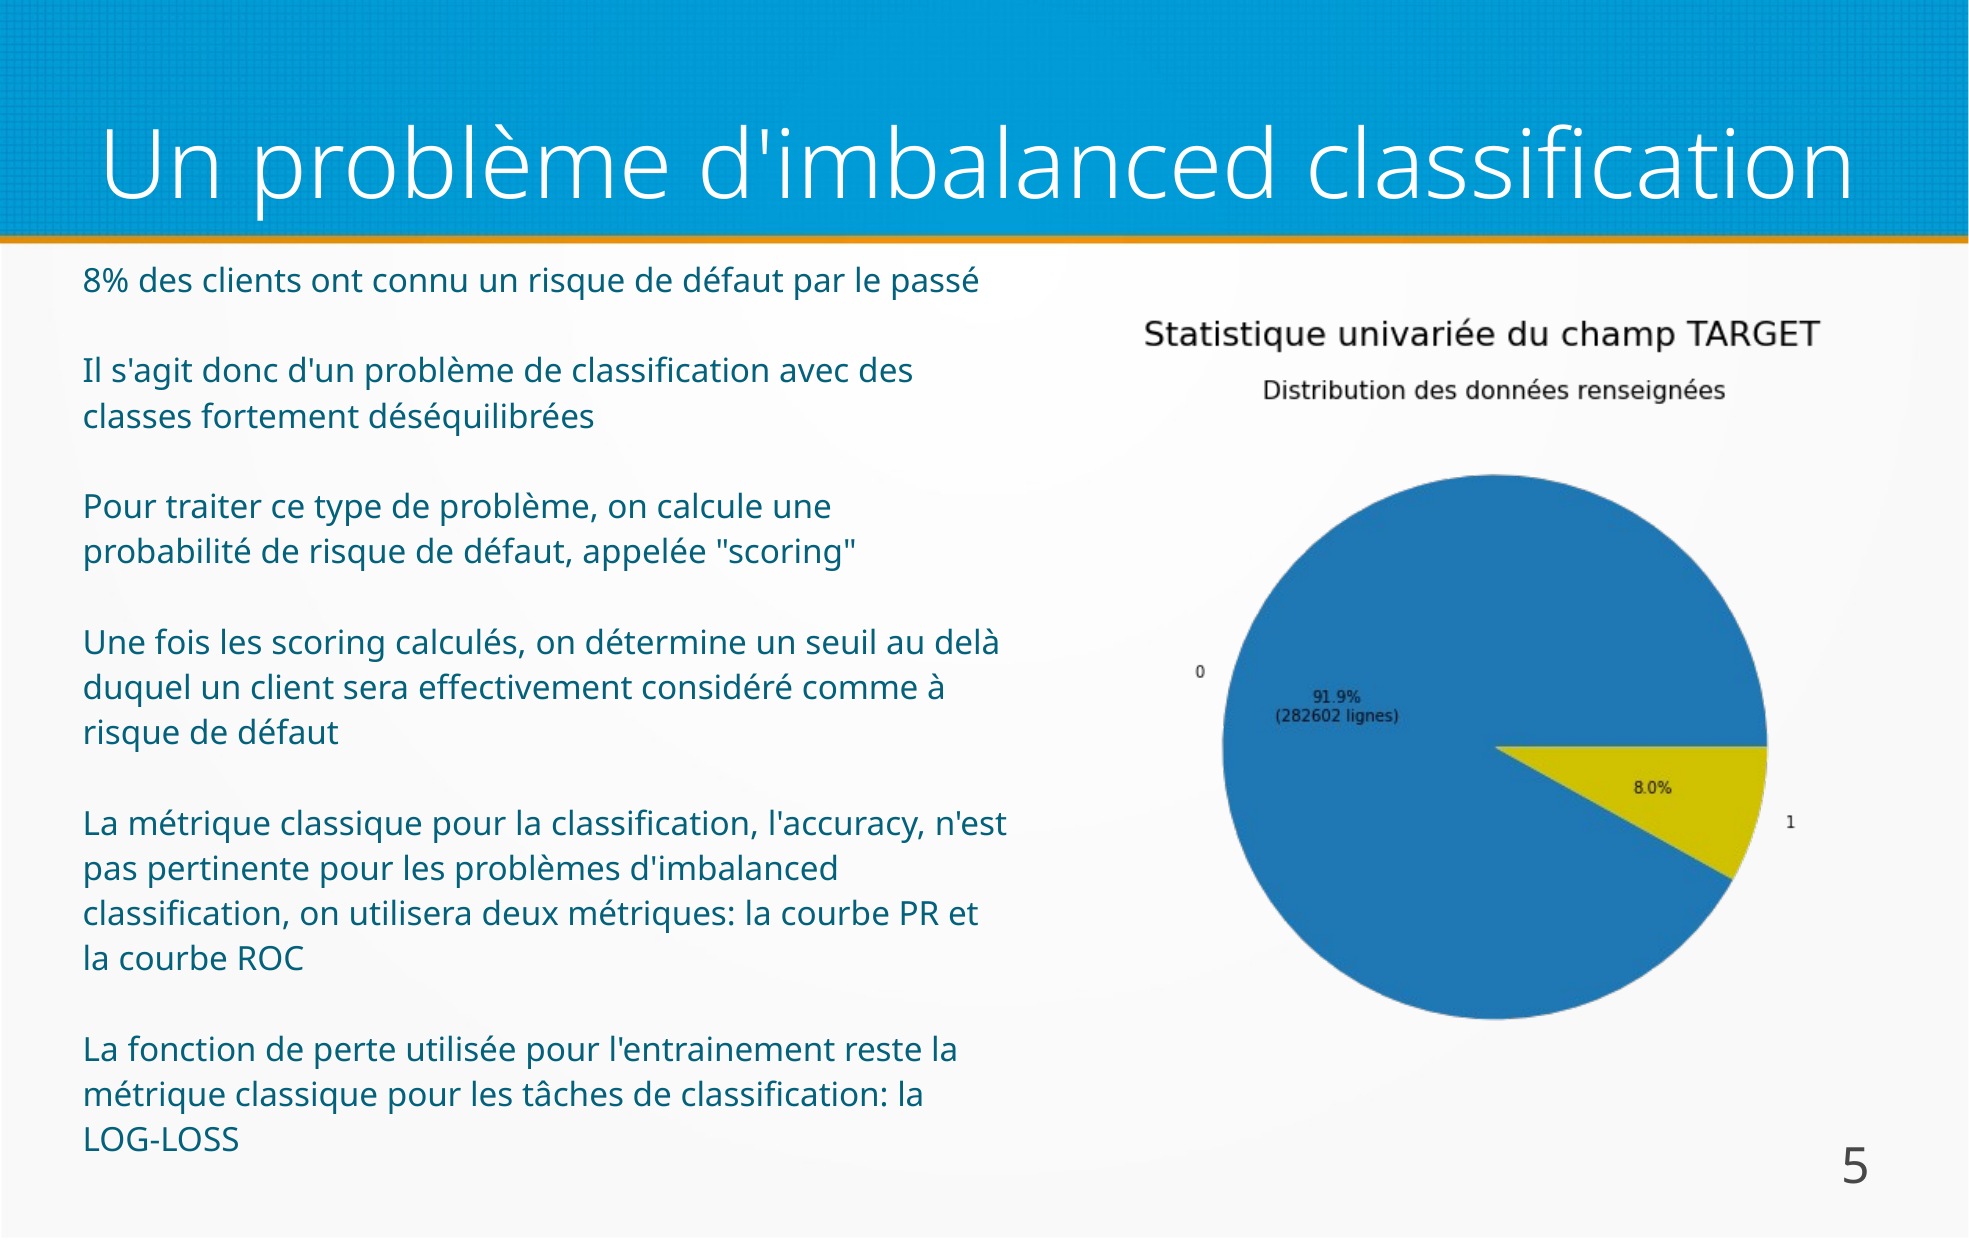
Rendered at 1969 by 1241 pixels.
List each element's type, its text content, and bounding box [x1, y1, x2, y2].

title Un problème d'imbalanced classification [98, 19, 1870, 227]
picture [0, 233, 1969, 1241]
text_box 8% des clients ont connu un risque de défaut par le passé Il s'agit donc d'un problème de classification avec des classes fortement déséquilibrées Pour traiter ce type de problème, on calcule une probabilité de risque de défaut, appelée "scoring" Une fois les scoring calculés, on détermine un seuil au delà duquel un client sera effectivement considéré comme à risque de défaut La métrique classique pour la classification, l'accuracy, n'est pas pertinente pour les problèmes d'imbalanced classification, on utilisera deux métriques: la courbe PR et la courbe ROC La fonction de perte utilisée pour l'entrainement reste la métrique classique pour les tâches de classification: la LOG-LOSS [76, 241, 1016, 1178]
